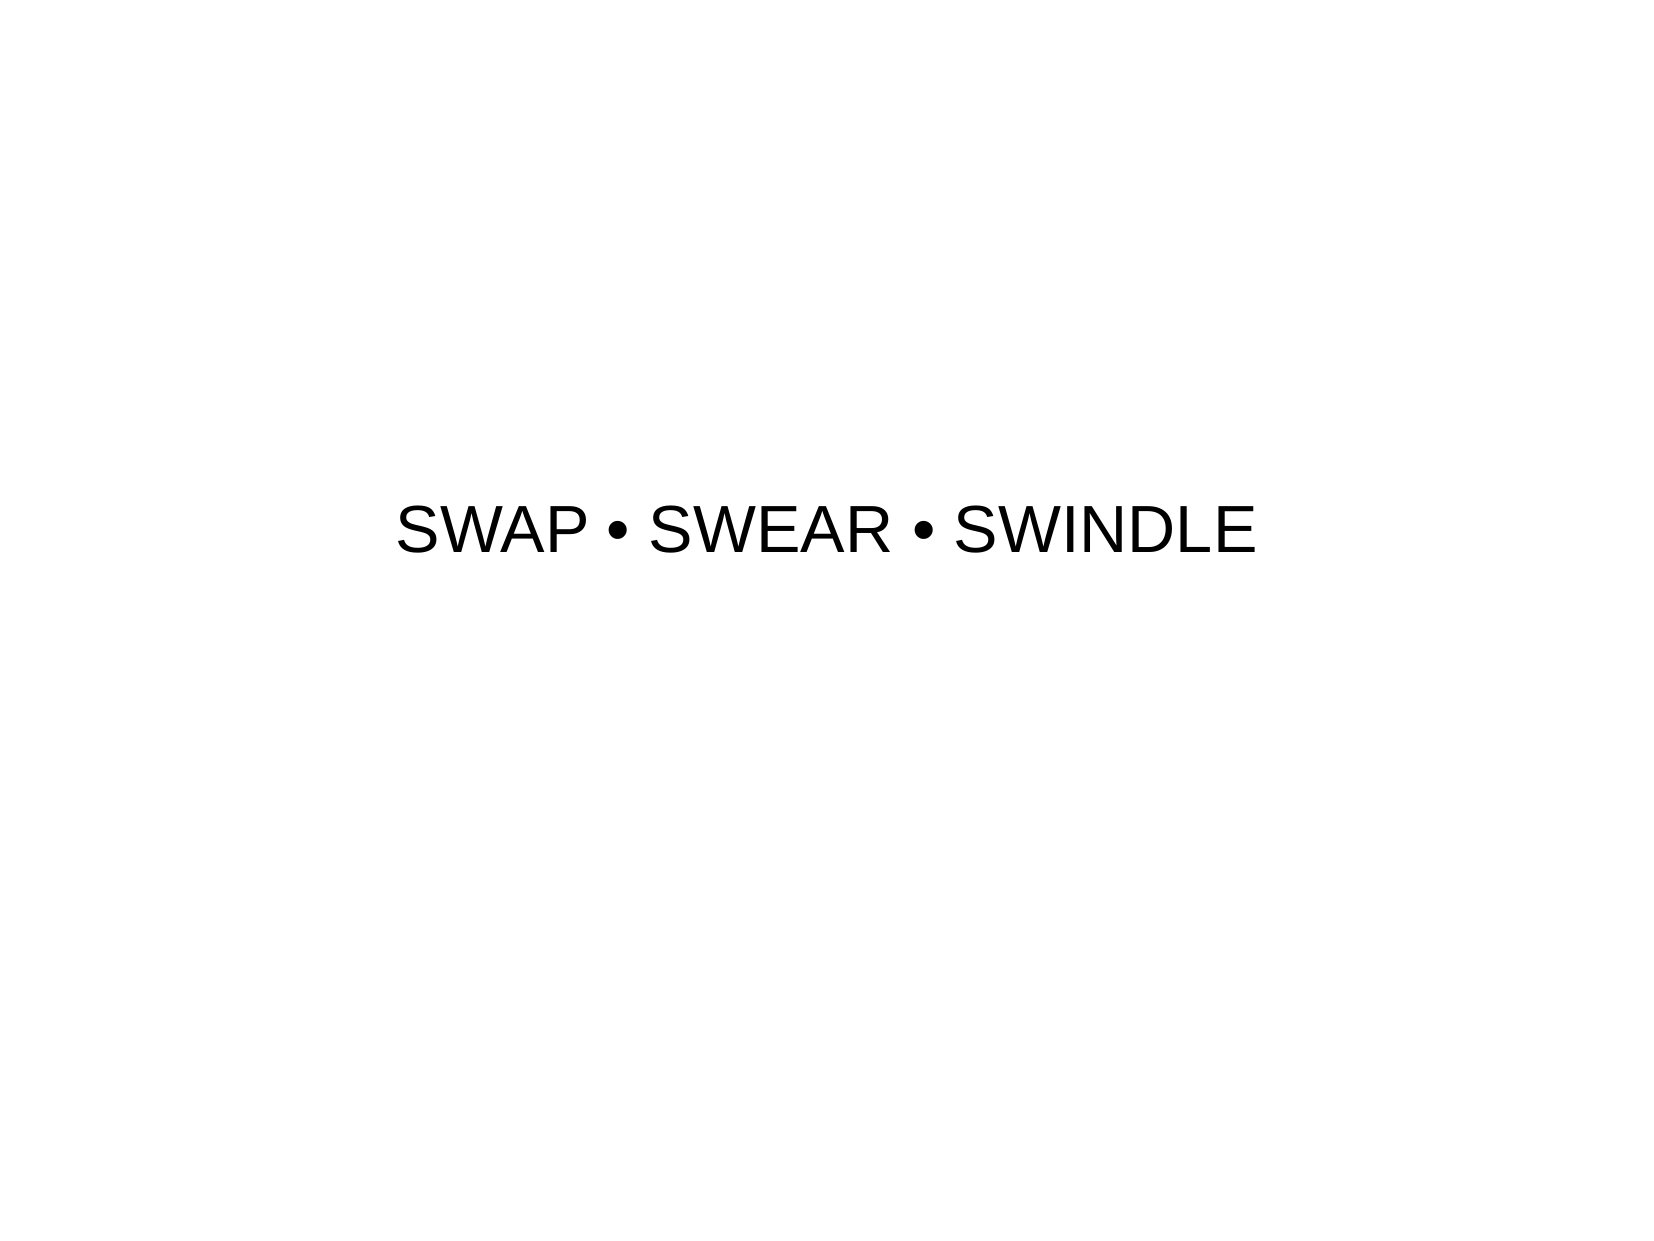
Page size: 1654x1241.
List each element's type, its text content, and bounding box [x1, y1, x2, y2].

subtitle SWAP • SWEAR • SWINDLE [82, 49, 1571, 1010]
